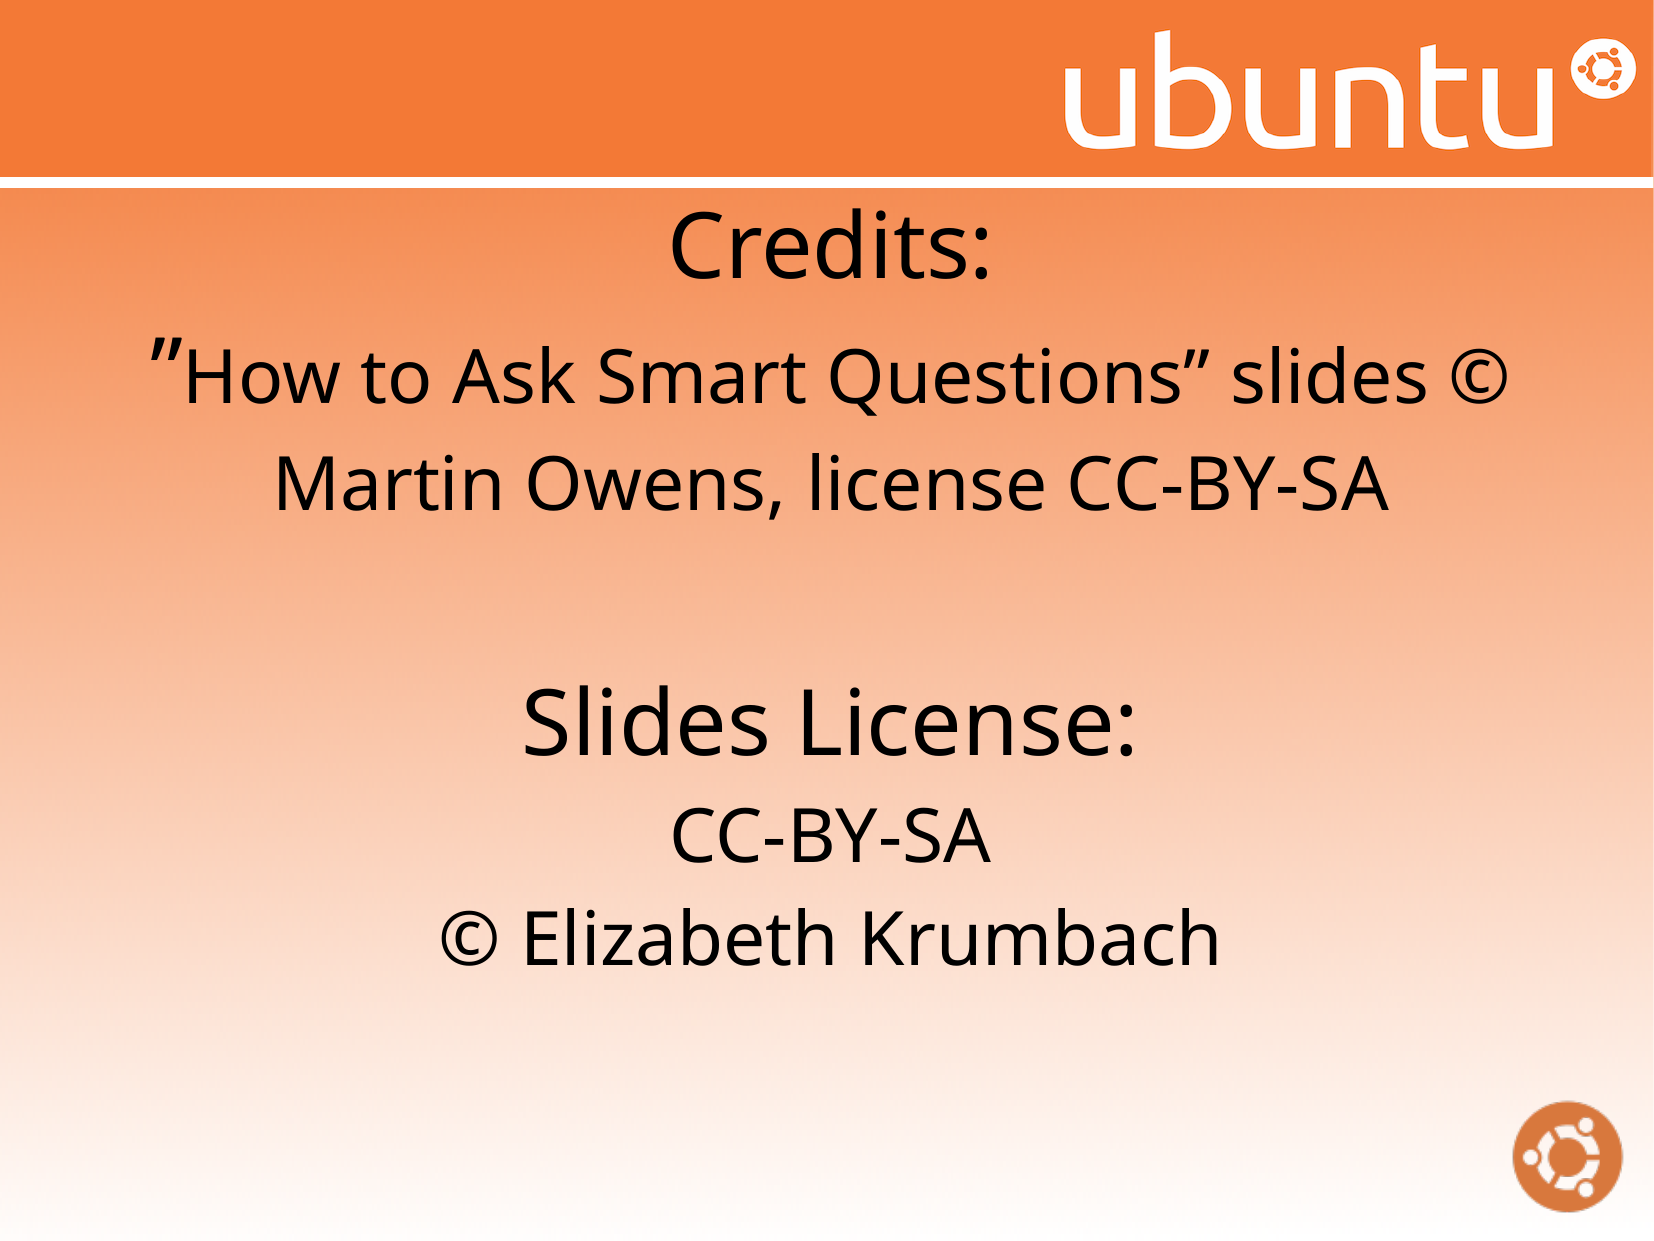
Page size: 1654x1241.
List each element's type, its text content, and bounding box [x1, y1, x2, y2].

picture [0, 0, 1654, 1241]
title Credits: ”How to Ask Smart Questions” slides © Martin Owens, license CC-BY-SA Slides License: CC-BY-SA © Elizabeth Krumbach [86, 238, 1576, 929]
